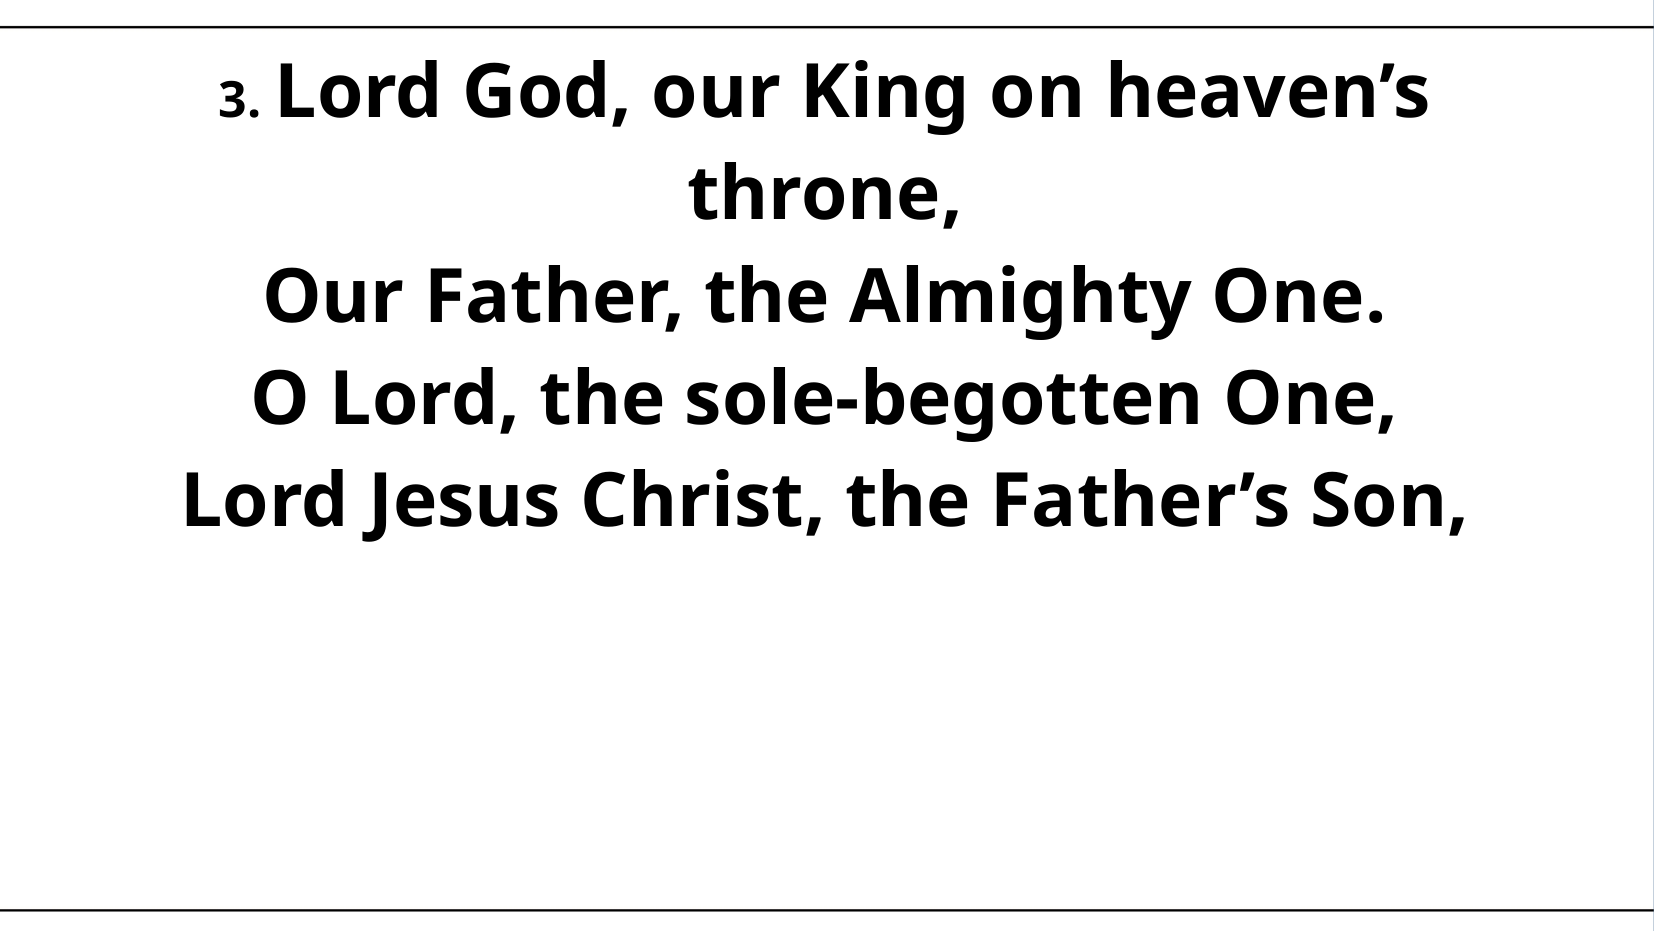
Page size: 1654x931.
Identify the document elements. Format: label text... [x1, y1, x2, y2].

text_box 3. Lord God, our King on heaven’s throne, Our Father, the Almighty One. O Lord, the sole-begotten One, Lord Jesus Christ, the Father’s Son, [90, 30, 1561, 466]
picture [0, 0, 1654, 931]
